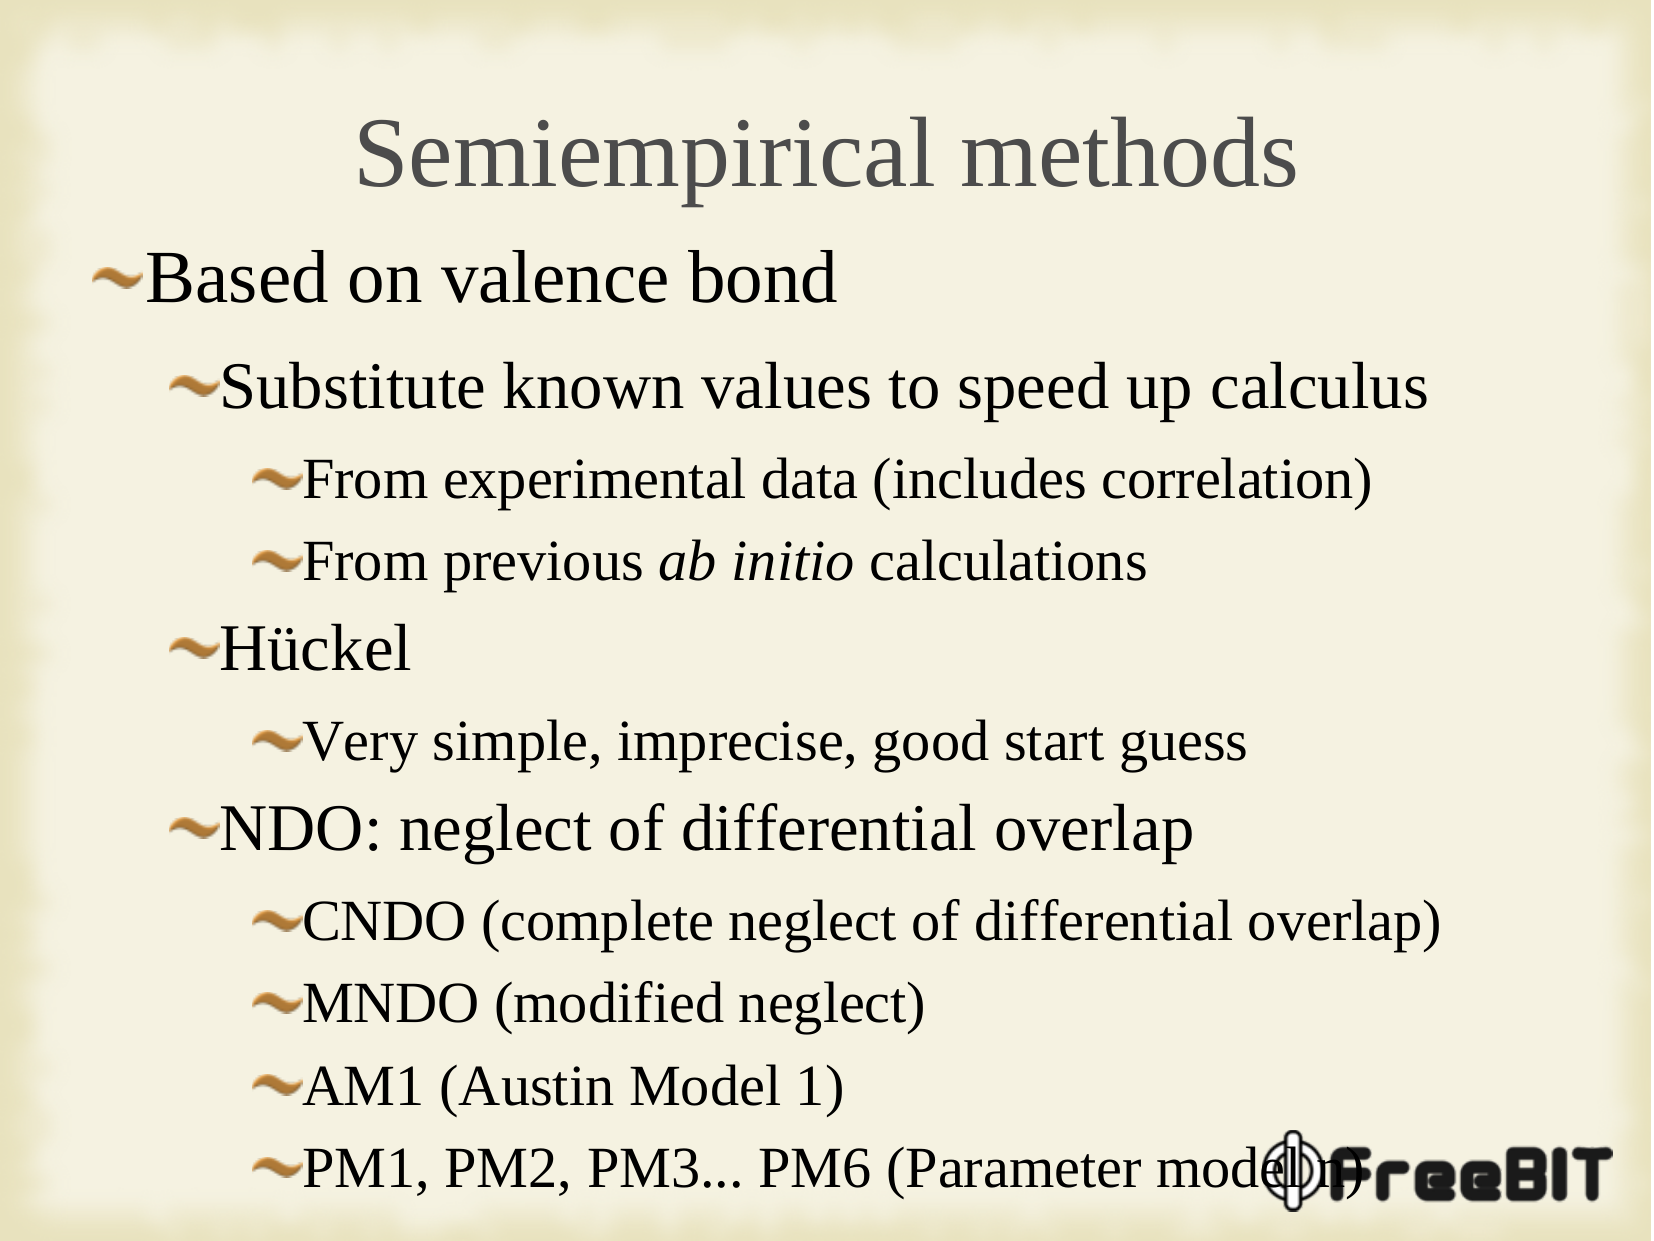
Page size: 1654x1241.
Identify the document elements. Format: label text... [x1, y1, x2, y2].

list Based on valence bond Substitute known values to speed up calculus From experimental data (includes correlation) From previous ab initio calculations Hückel Very simple, imprecise, good start guess NDO: neglect of differential overlap CNDO (complete neglect of differential overlap) MNDO (modified neglect) AM1 (Austin Model 1) PM1, PM2, PM3... PM6 (Parameter model n) [75, 236, 1564, 1201]
picture [0, 0, 1651, 1241]
title Semiempirical methods [82, 49, 1571, 257]
